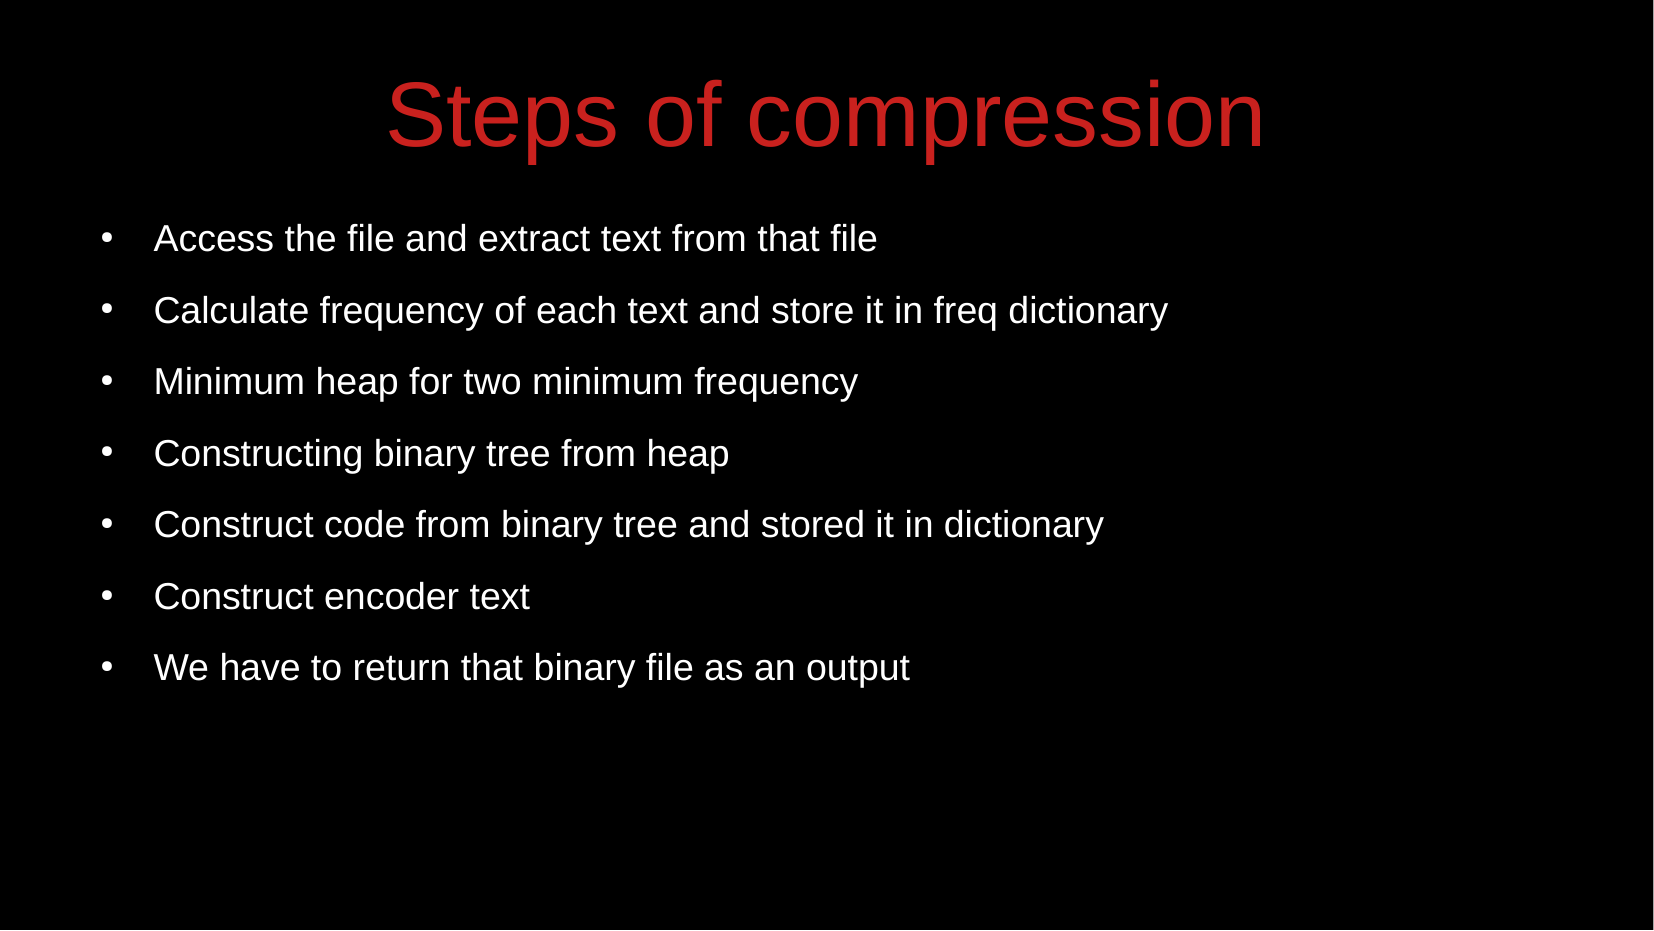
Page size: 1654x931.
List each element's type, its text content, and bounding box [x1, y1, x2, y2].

title Steps of compression [82, 37, 1571, 193]
list Access the file and extract text from that file Calculate frequency of each text and store it in freq dictionary Minimum heap for two minimum frequency Constructing binary tree from heap Construct code from binary tree and stored it in dictionary Construct encoder text We have to return that binary file as an output [82, 217, 1571, 758]
